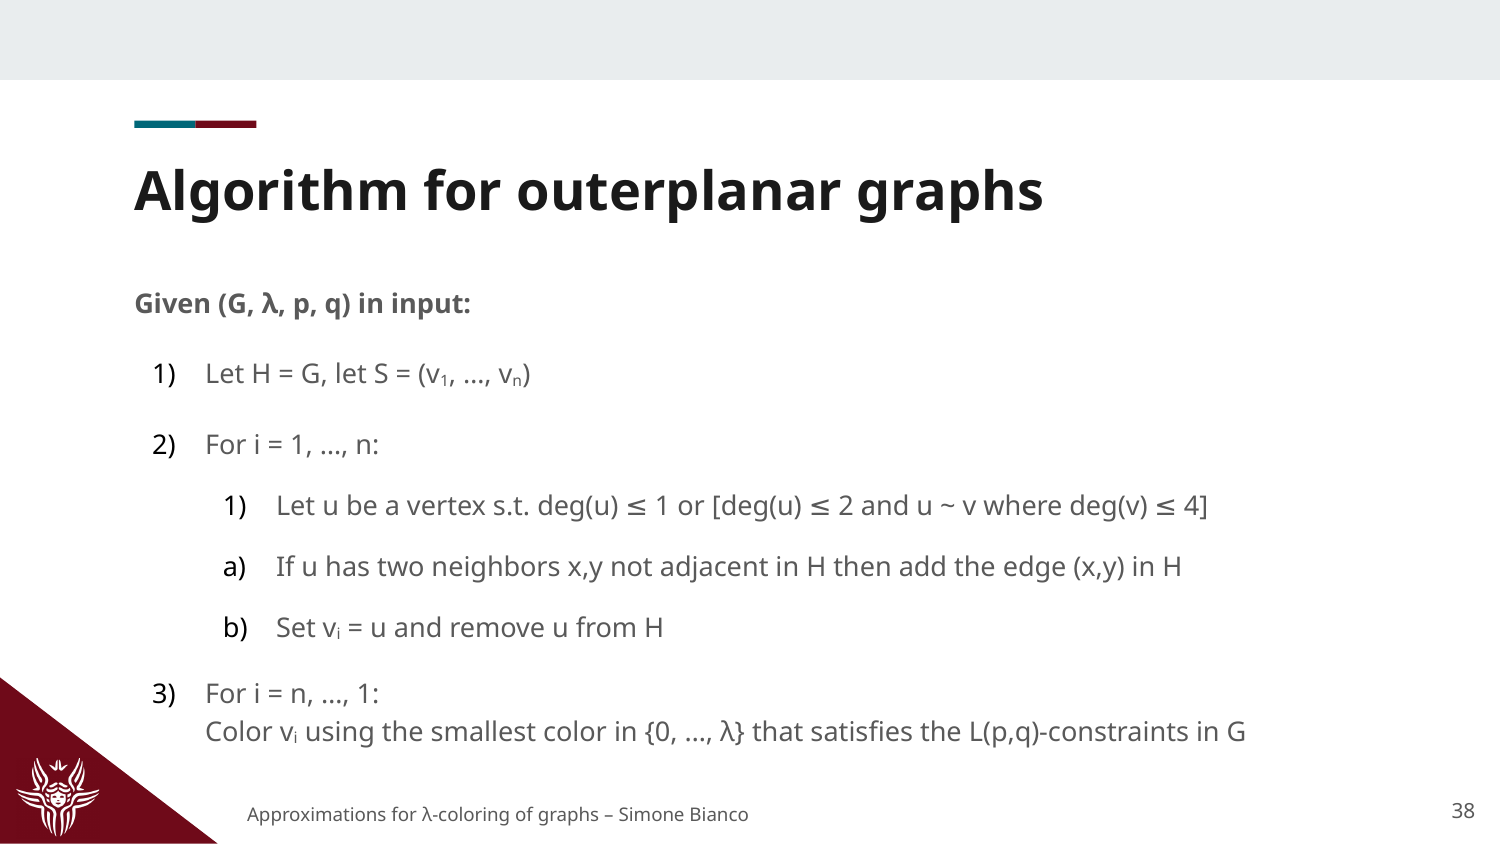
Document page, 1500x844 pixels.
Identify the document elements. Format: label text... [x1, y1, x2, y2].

title Algorithm for outerplanar graphs [119, 141, 1381, 230]
picture [16, 758, 100, 839]
text_box Approximations for λ-coloring of graphs – Simone Bianco [232, 783, 1193, 839]
list Given (G, λ, p, q) in input: Let H = G, let S = (v1, …, vn) For i = 1, …, n: Let u be a vertex s.t. deg(u) ≤ 1 or [deg(u) ≤ 2 and u ~ v where deg(v) ≤ 4] If u has two neighbors x,y not adjacent in H then add the edge (x,y) in H Set vi = u and remove u from H For i = n, …, 1: Color vi using the smallest color in {0, …, λ} that satisfies the L(p,q)-constraints in G [119, 266, 1418, 637]
slide_number <number> [1400, 779, 1491, 844]
